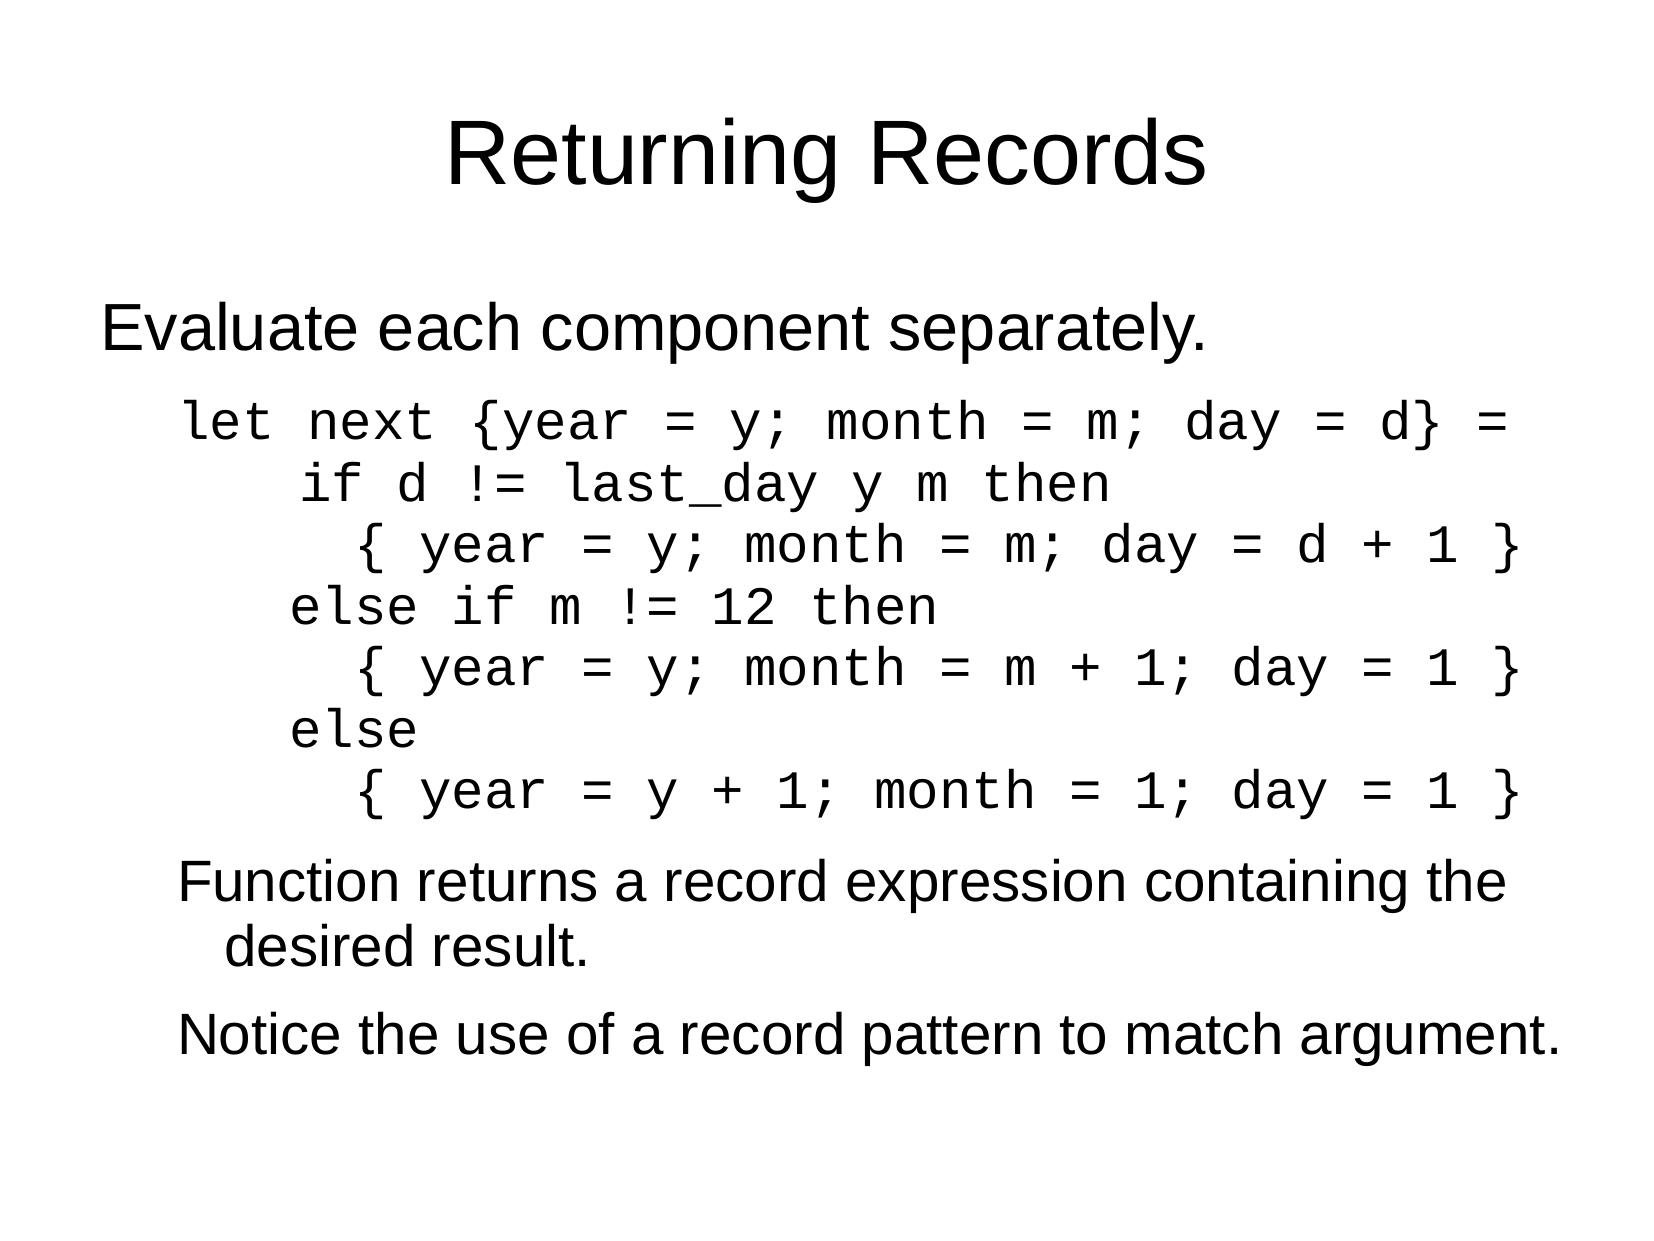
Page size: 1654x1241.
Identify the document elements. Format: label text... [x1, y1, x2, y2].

title Returning Records [82, 56, 1571, 250]
list Evaluate each component separately. let next {year = y; month = m; day = d} = if d != last_day y m then { year = y; month = m; day = d + 1 } else if m != 12 then { year = y; month = m + 1; day = 1 } else { year = y + 1; month = 1; day = 1 } Function returns a record expression containing the desired result. Notice the use of a record pattern to match argument. [82, 290, 1571, 1105]
